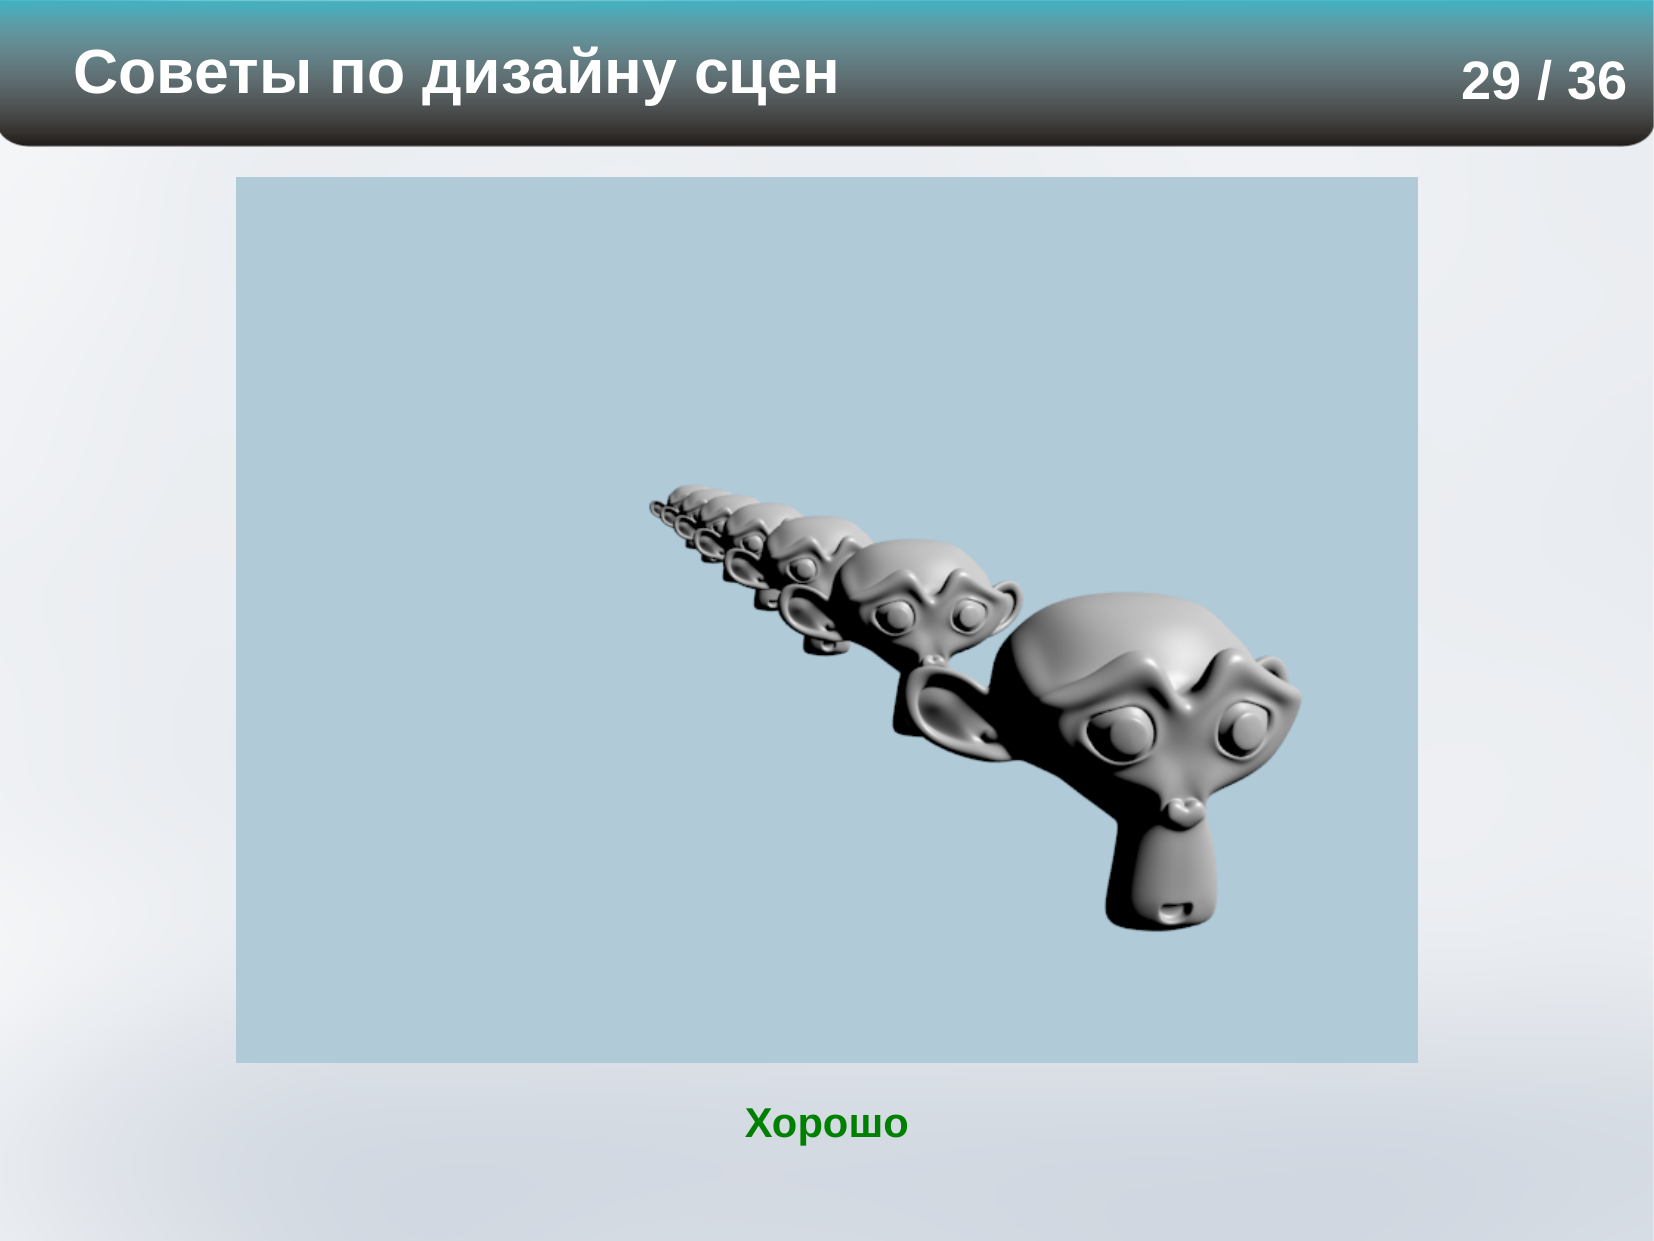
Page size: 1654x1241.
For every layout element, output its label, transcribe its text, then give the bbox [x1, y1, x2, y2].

text_box Хорошо [177, 1092, 1477, 1154]
text_box 5 / 36 [1446, 42, 1654, 179]
picture [0, 0, 1654, 1241]
text_box Советы по дизайну сцен [59, 29, 1359, 115]
